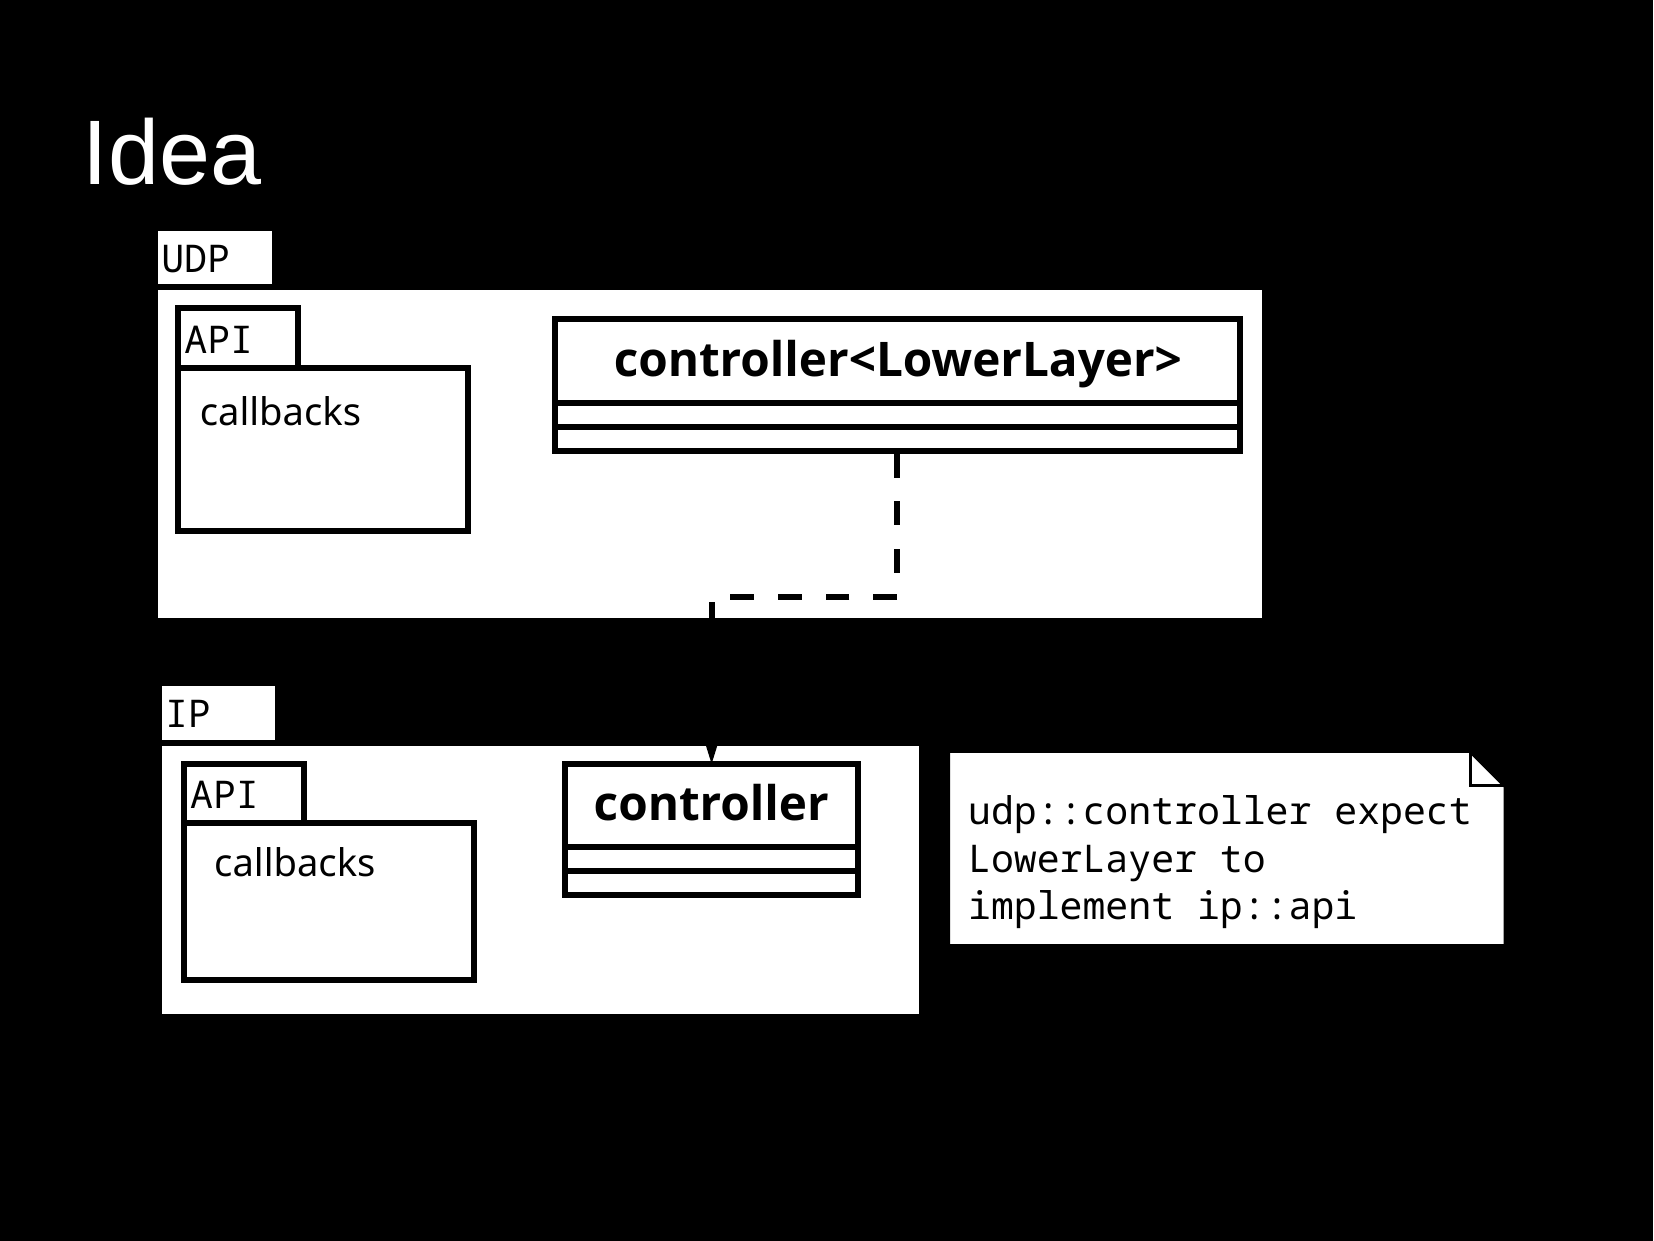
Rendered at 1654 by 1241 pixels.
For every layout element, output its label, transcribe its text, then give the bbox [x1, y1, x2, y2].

picture [151, 208, 1510, 1036]
title Idea [82, 49, 1571, 257]
